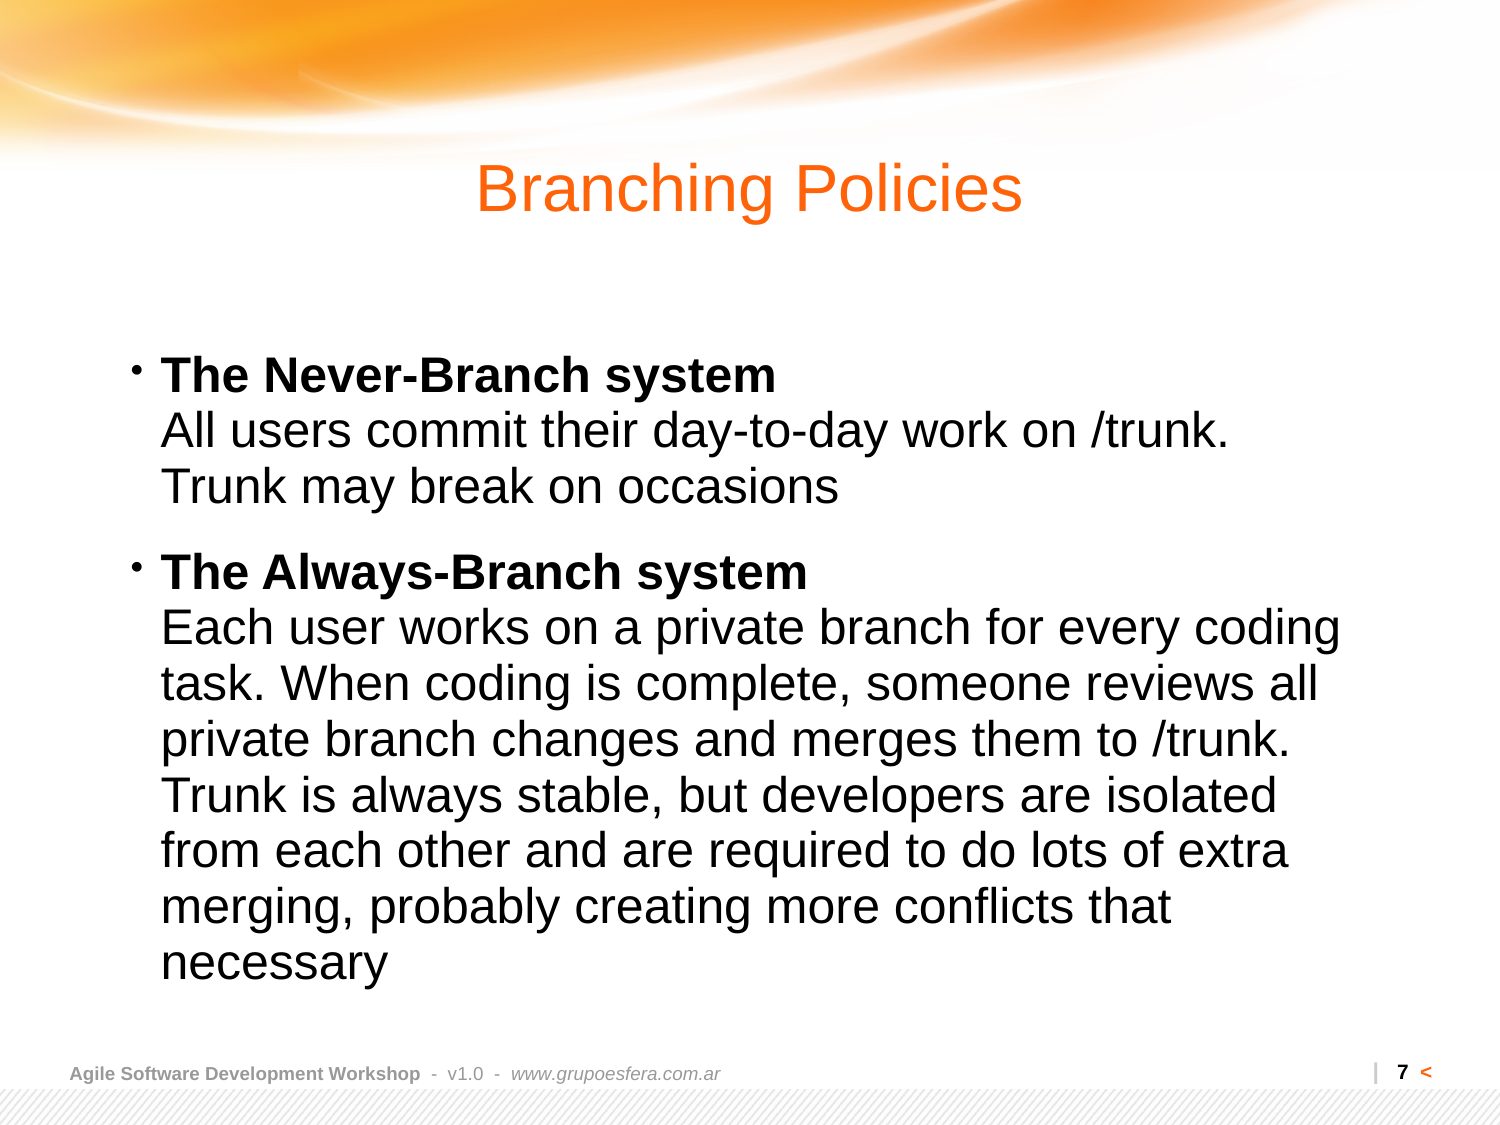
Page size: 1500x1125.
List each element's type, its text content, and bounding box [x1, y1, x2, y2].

list The Never-Branch system All users commit their day-to-day work on /trunk. Trunk may break on occasions The Always-Branch system Each user works on a private branch for every coding task. When coding is complete, someone reviews all private branch changes and merges them to /trunk. Trunk is always stable, but developers are isolated from each other and are required to do lots of extra merging, probably creating more conflicts that necessary [130, 346, 1363, 990]
title Branching Policies [143, 133, 1357, 247]
picture [0, 0, 1500, 174]
picture [0, 1089, 1500, 1125]
